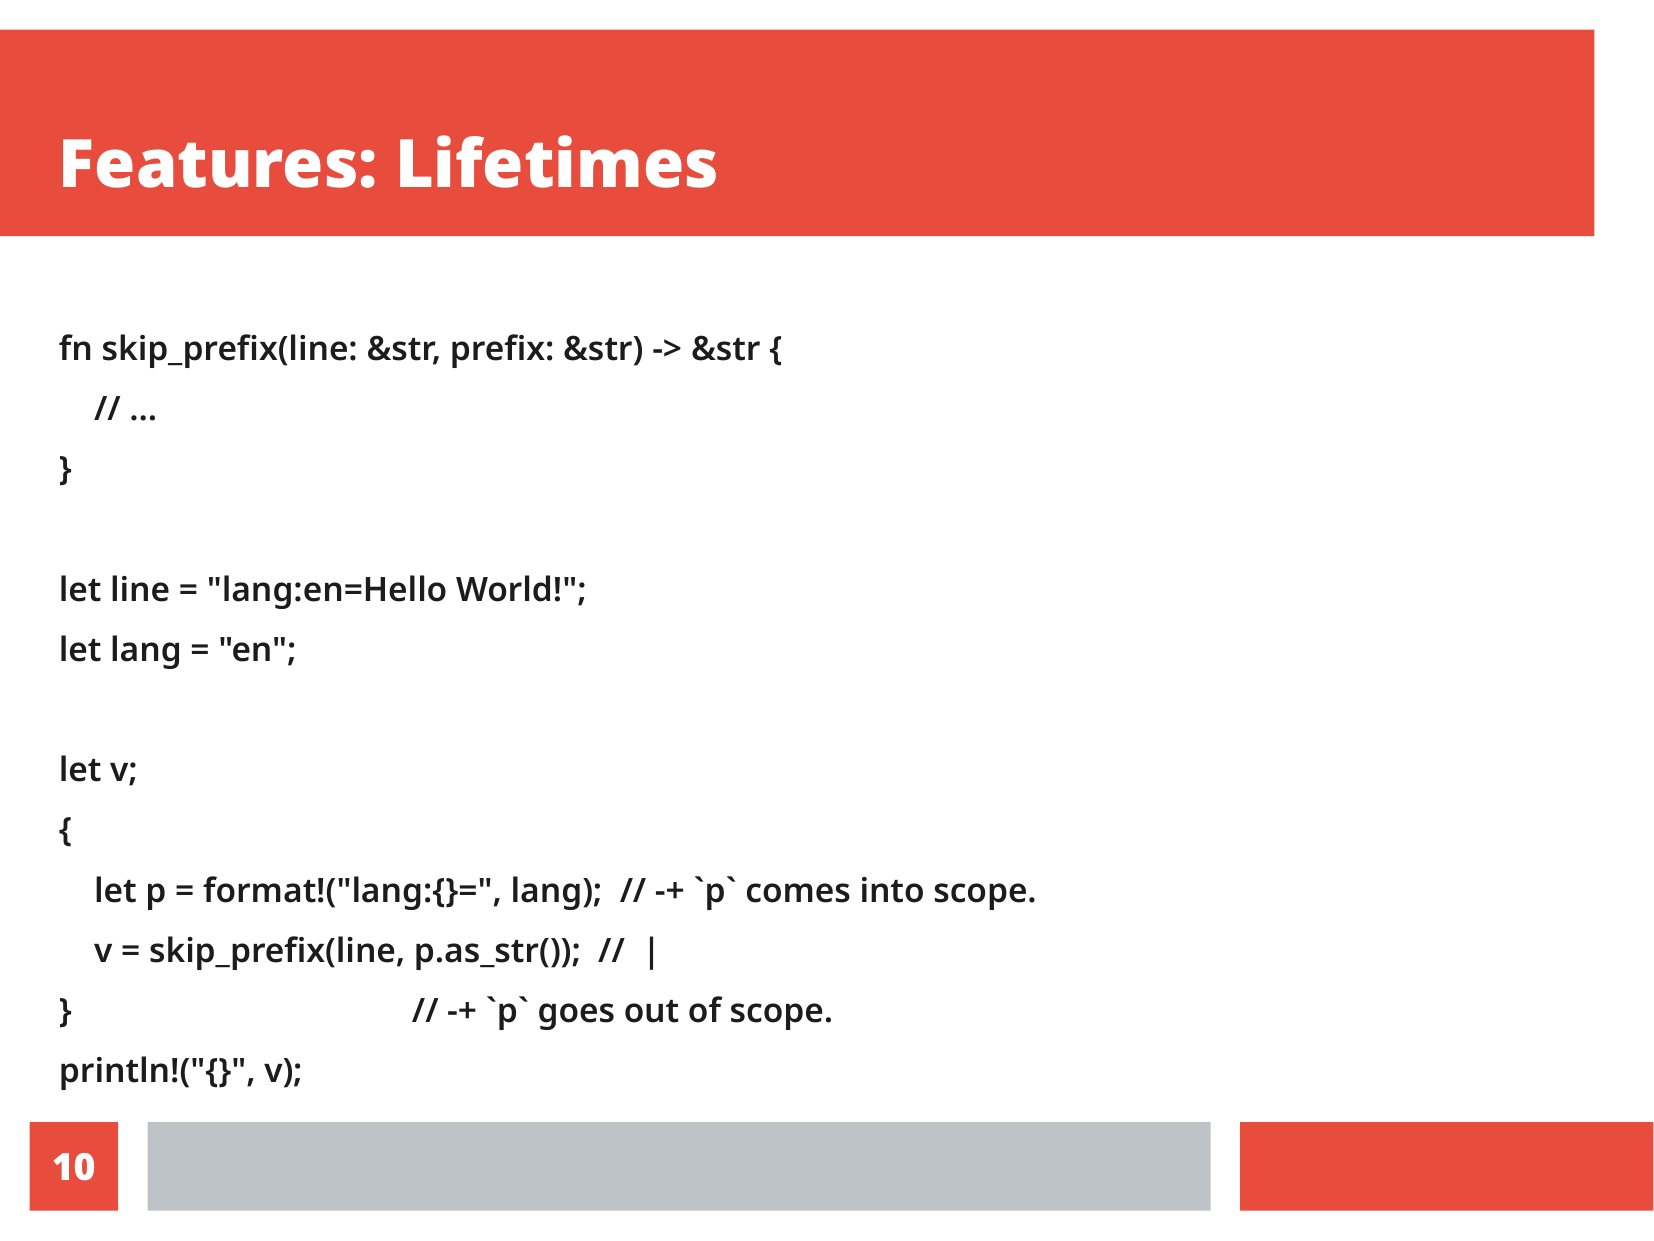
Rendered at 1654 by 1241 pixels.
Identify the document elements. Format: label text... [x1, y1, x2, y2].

title Features: Lifetimes [59, 59, 1595, 207]
list fn skip_prefix(line: &str, prefix: &str) -> &str { // ... } let line = "lang:en=Hello World!"; let lang = "en"; let v; { let p = format!("lang:{}=", lang); // -+ `p` comes into scope. v = skip_prefix(line, p.as_str()); // | } // -+ `p` goes out of scope. println!("{}", v); [59, 324, 1565, 1093]
